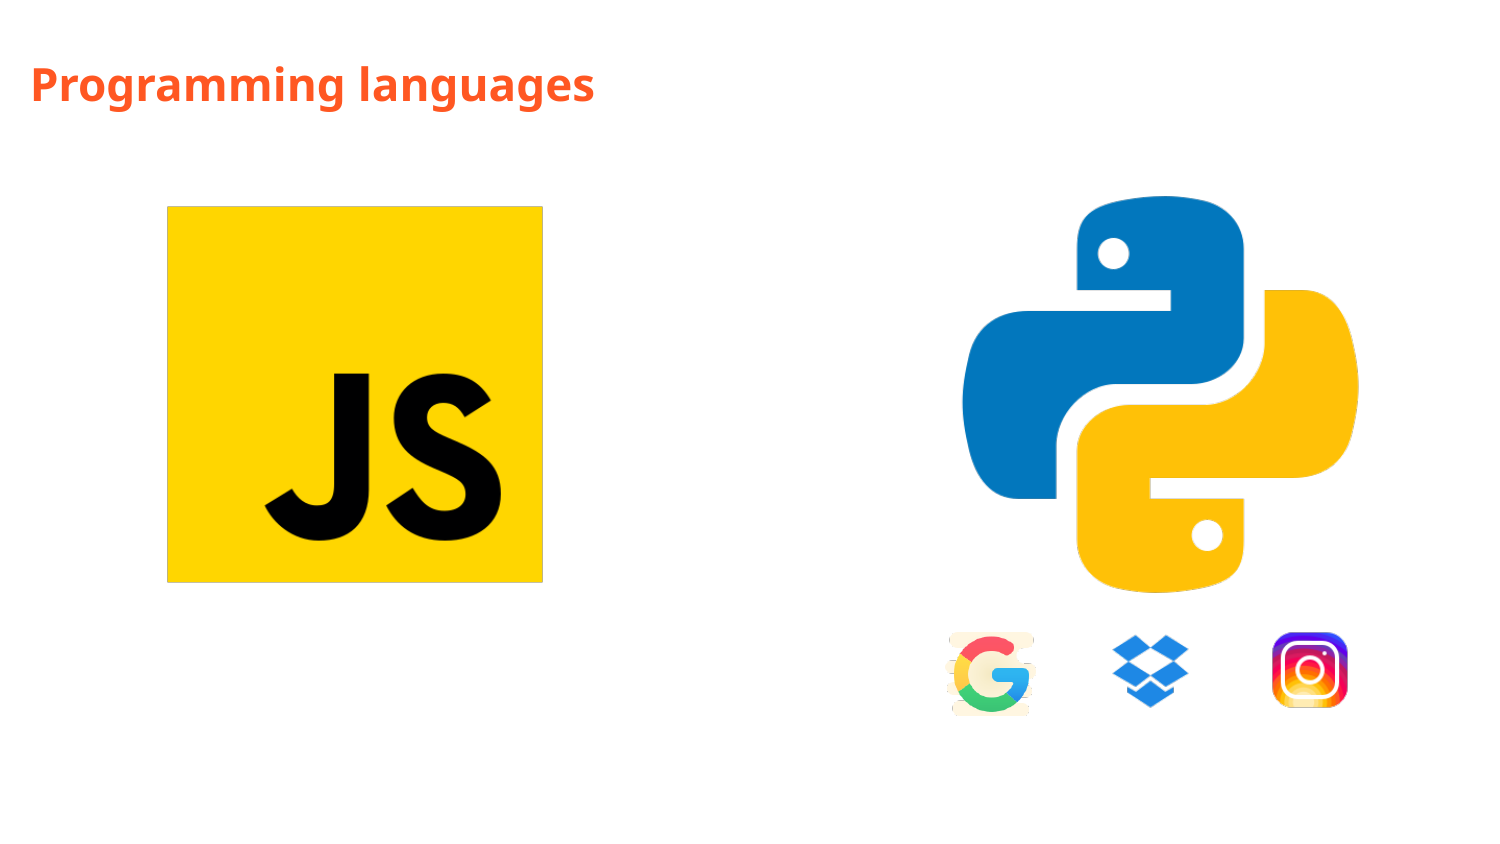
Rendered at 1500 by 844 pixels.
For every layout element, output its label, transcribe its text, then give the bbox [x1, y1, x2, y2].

picture [105, 144, 605, 646]
picture [915, 144, 1415, 721]
text_box Programming languages [15, 45, 691, 136]
